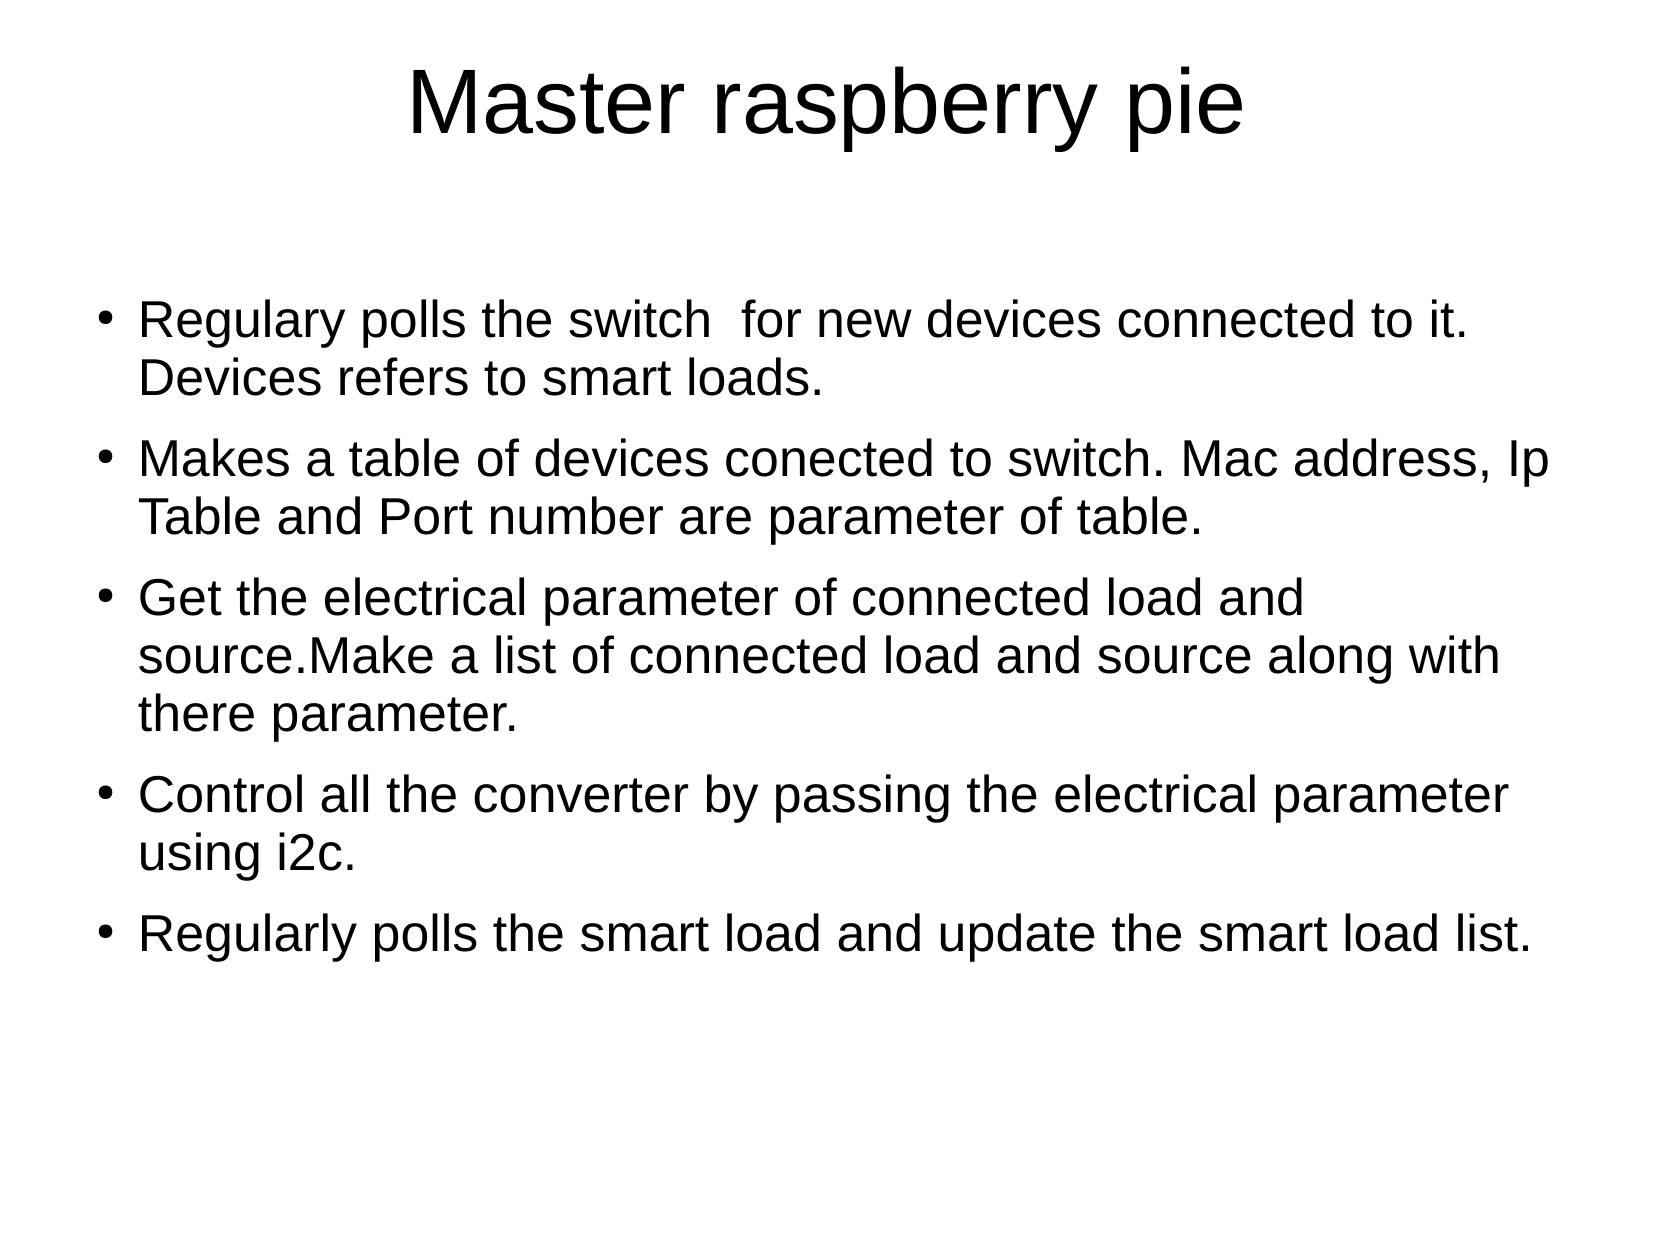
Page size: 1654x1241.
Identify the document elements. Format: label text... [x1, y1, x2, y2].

title Master raspberry pie [82, 49, 1571, 257]
list Regulary polls the switch for new devices connected to it. Devices refers to smart loads. Makes a table of devices conected to switch. Mac address, Ip Table and Port number are parameter of table. Get the electrical parameter of connected load and source.Make a list of connected load and source along with there parameter. Control all the converter by passing the electrical parameter using i2c. Regularly polls the smart load and update the smart load list. [82, 290, 1571, 1010]
